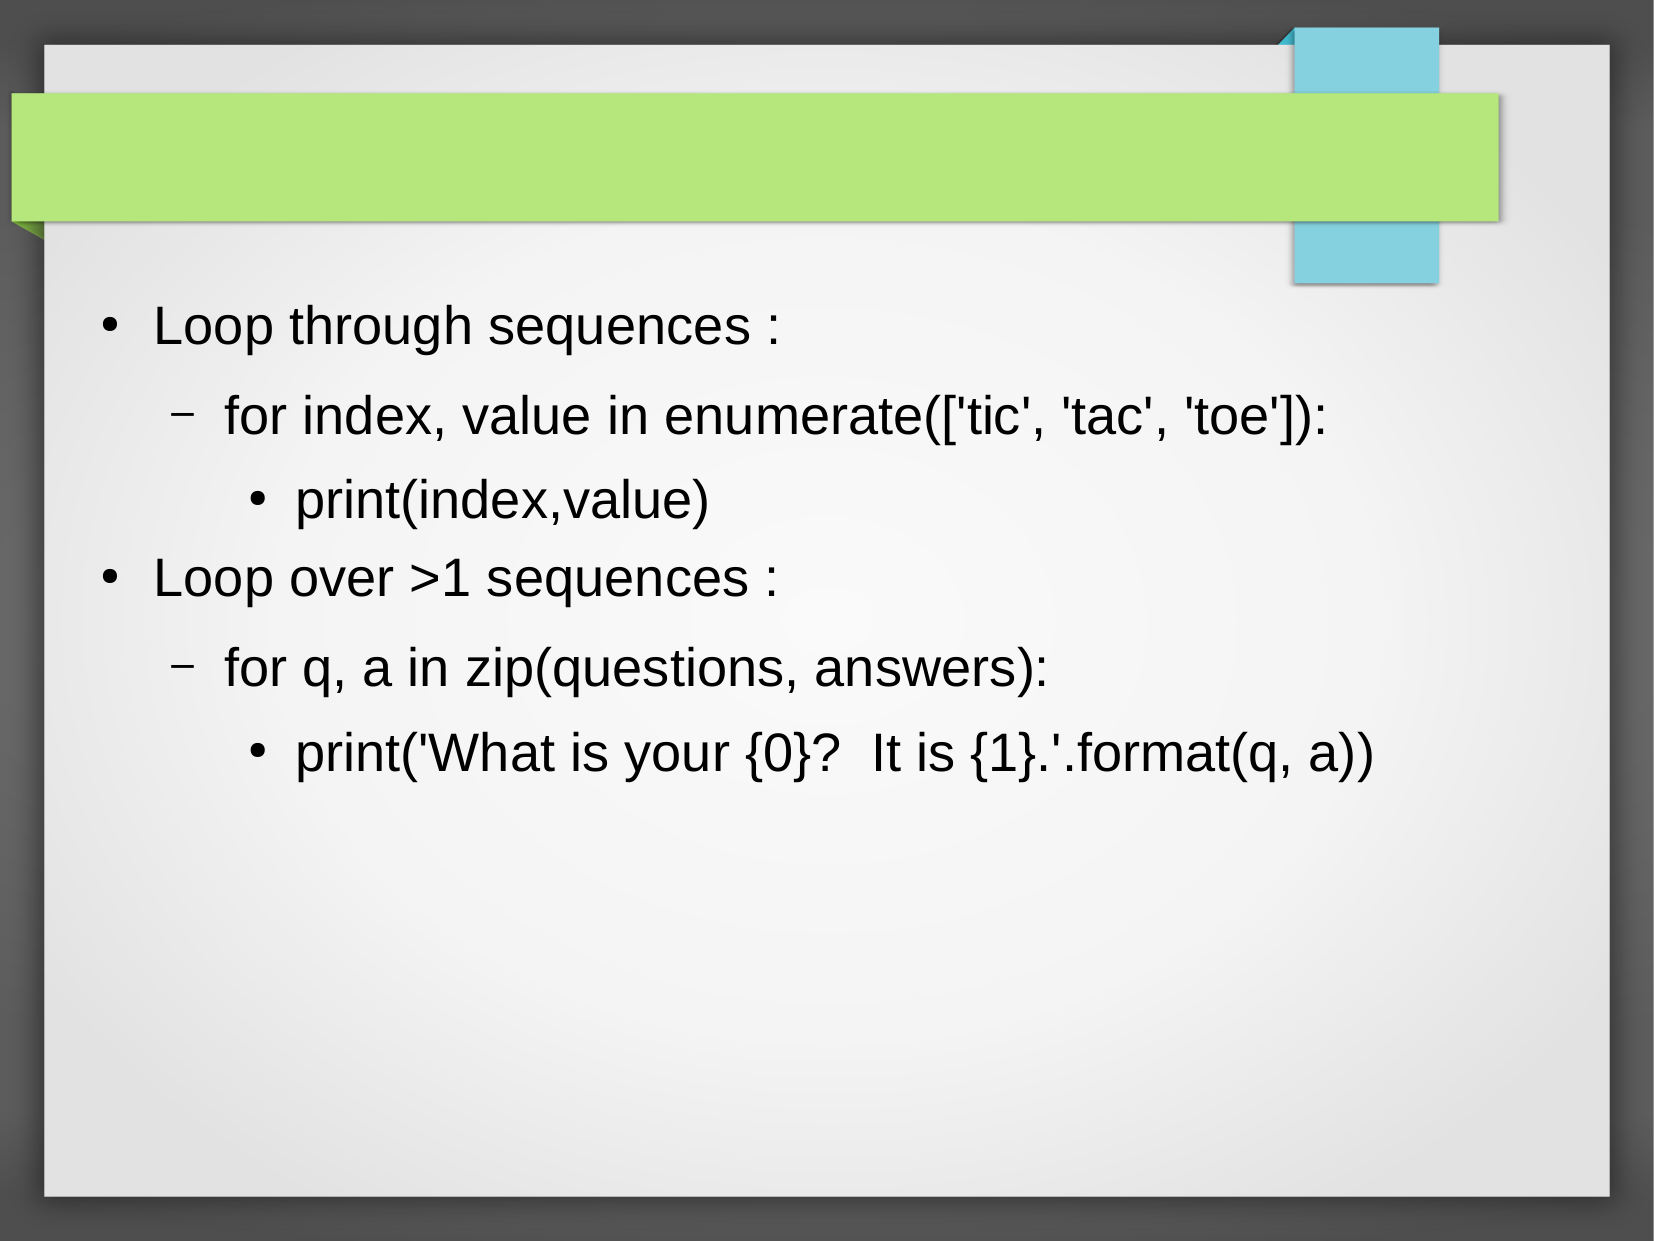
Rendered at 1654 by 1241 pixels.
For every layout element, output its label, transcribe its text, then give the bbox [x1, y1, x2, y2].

picture [0, 0, 1654, 1241]
list Loop through sequences : for index, value in enumerate(['tic', 'tac', 'toe']): print(index,value) Loop over >1 sequences : for q, a in zip(questions, answers): print('What is your {0}? It is {1}.'.format(q, a)) [82, 295, 1571, 1015]
